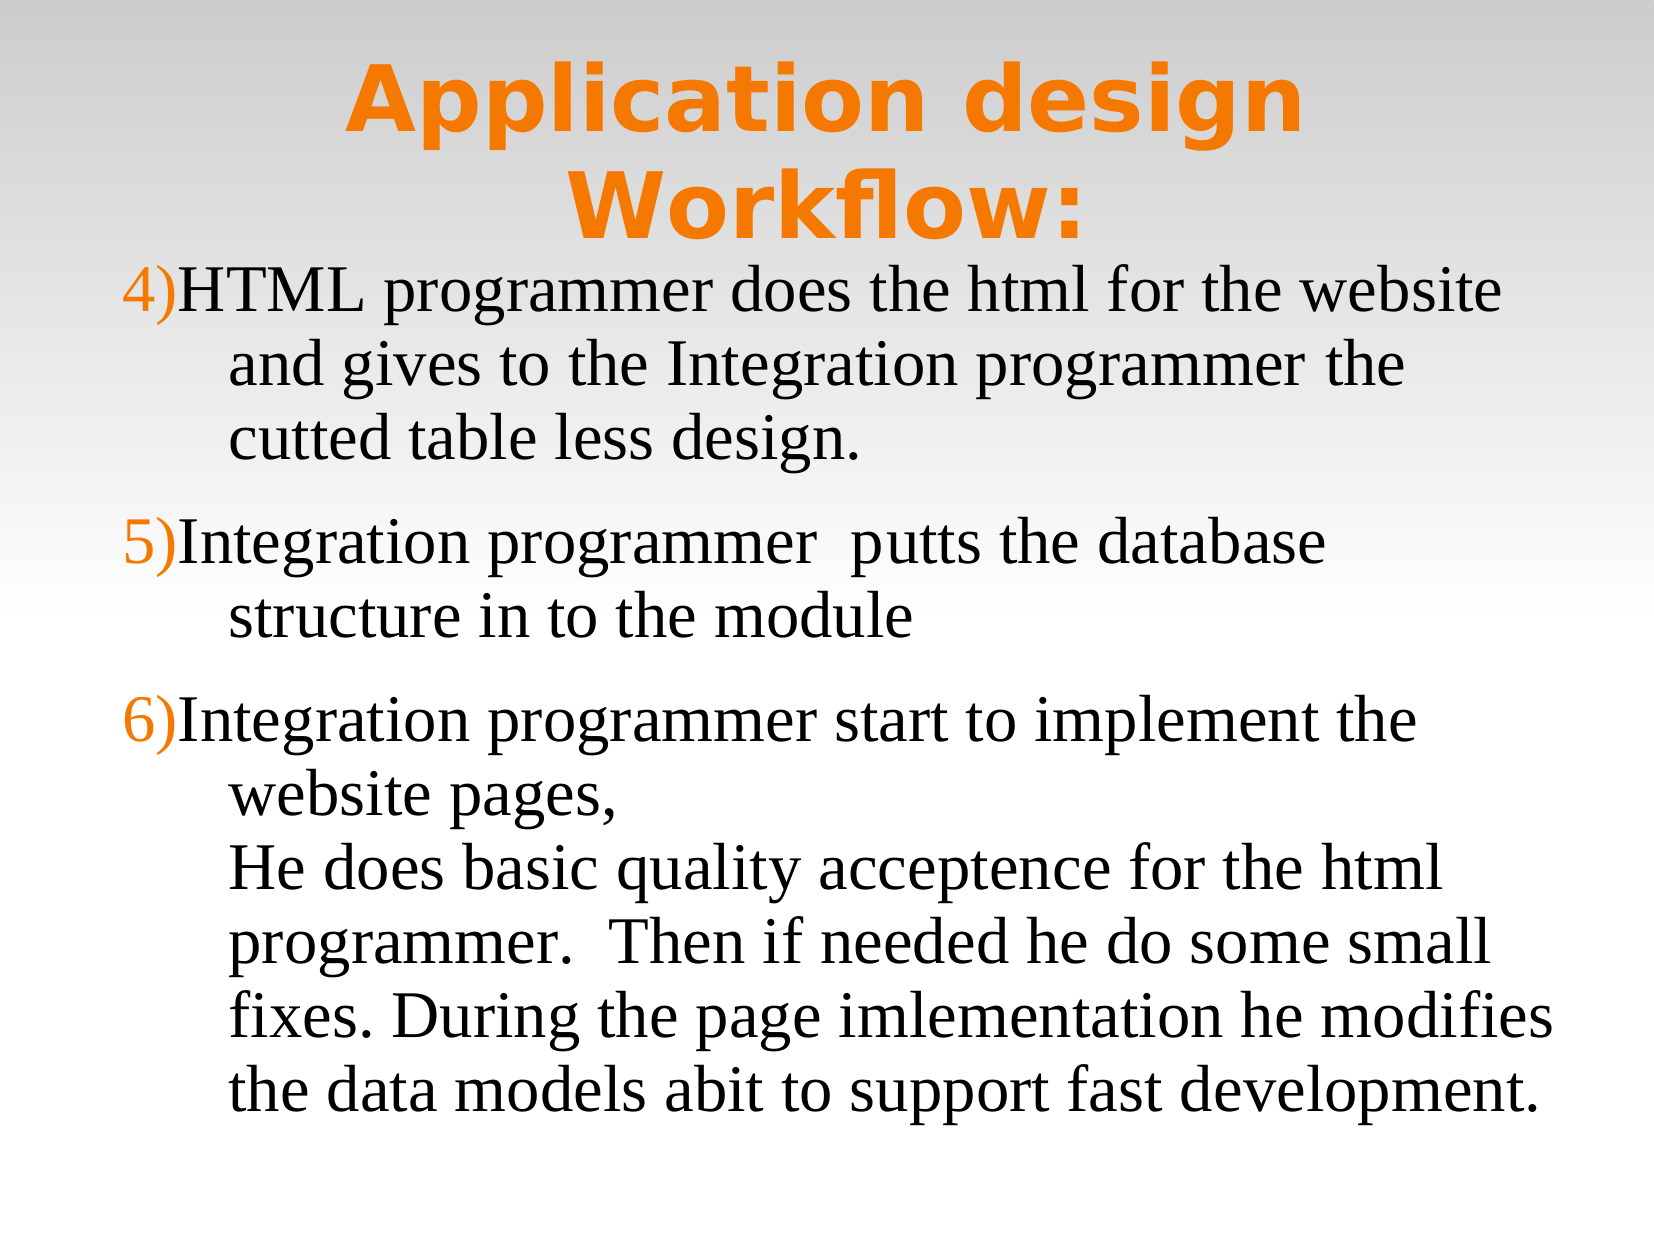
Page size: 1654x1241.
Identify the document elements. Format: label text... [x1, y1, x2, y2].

title Application design Workflow: [82, 45, 1571, 261]
list HTML programmer does the html for the website and gives to the Integration programmer the cutted table less design. Integration programmer putts the database structure in to the module Integration programmer start to implement the website pages, He does basic quality acceptence for the html programmer. Then if needed he do some small fixes. During the page imlementation he modifies the data models abit to support fast development. [86, 252, 1576, 1201]
